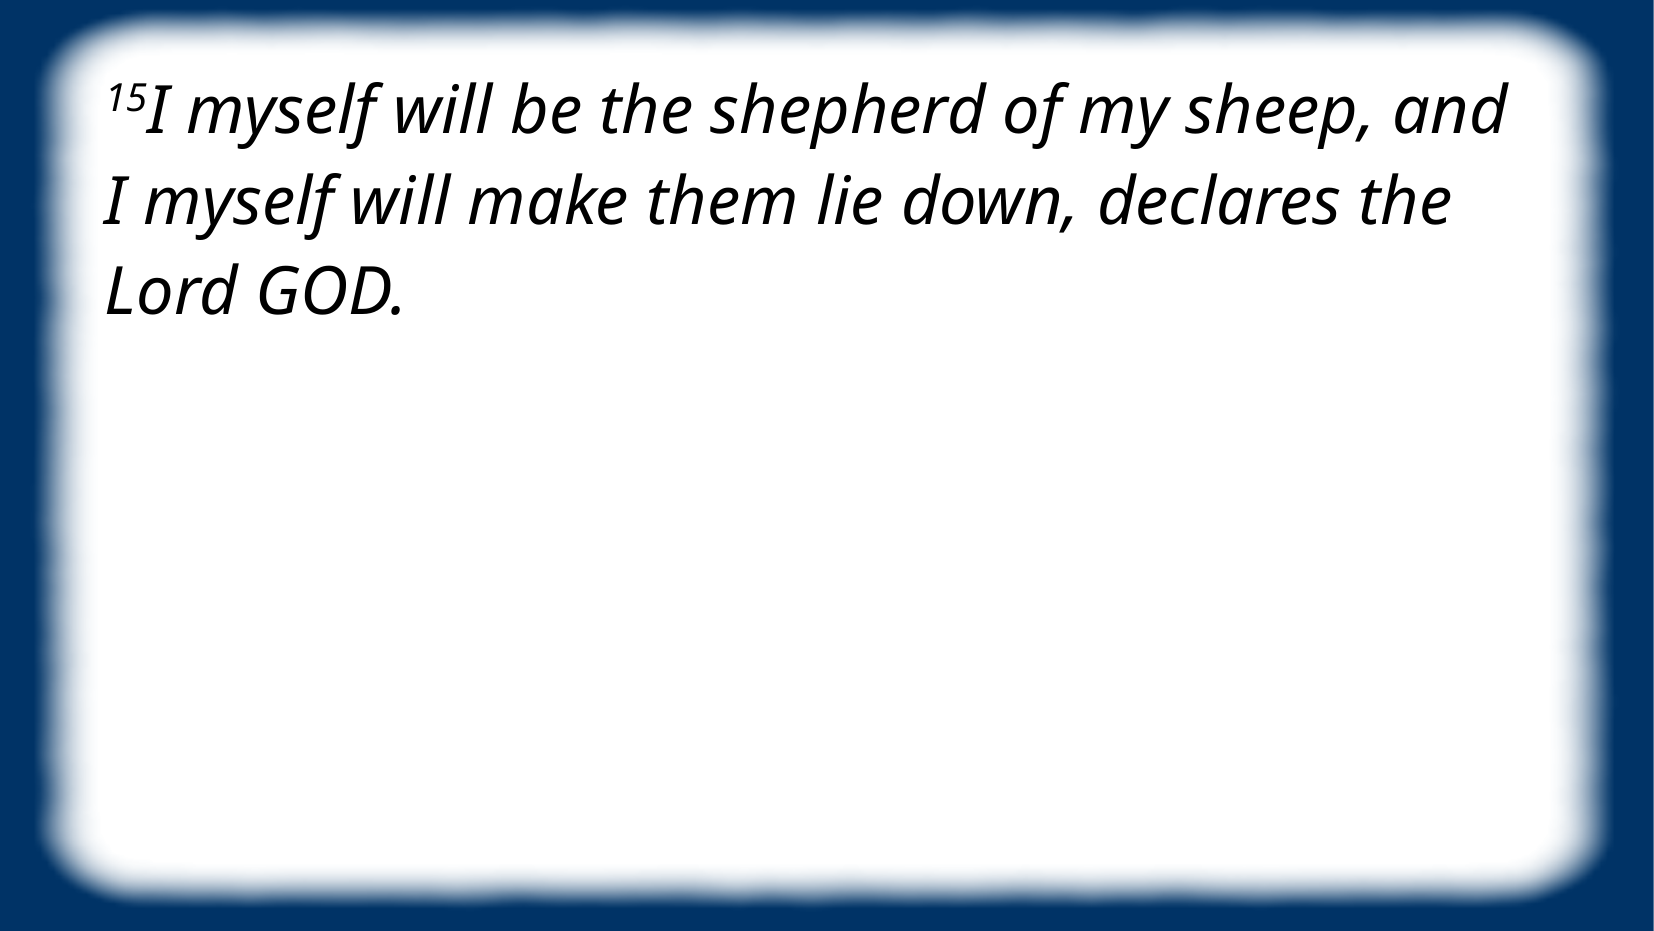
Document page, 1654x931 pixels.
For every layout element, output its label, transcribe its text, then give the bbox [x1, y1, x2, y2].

text_box 15I myself will be the shepherd of my sheep, and I myself will make them lie down, declares the Lord GOD. [90, 54, 1546, 336]
picture [0, 0, 1654, 931]
